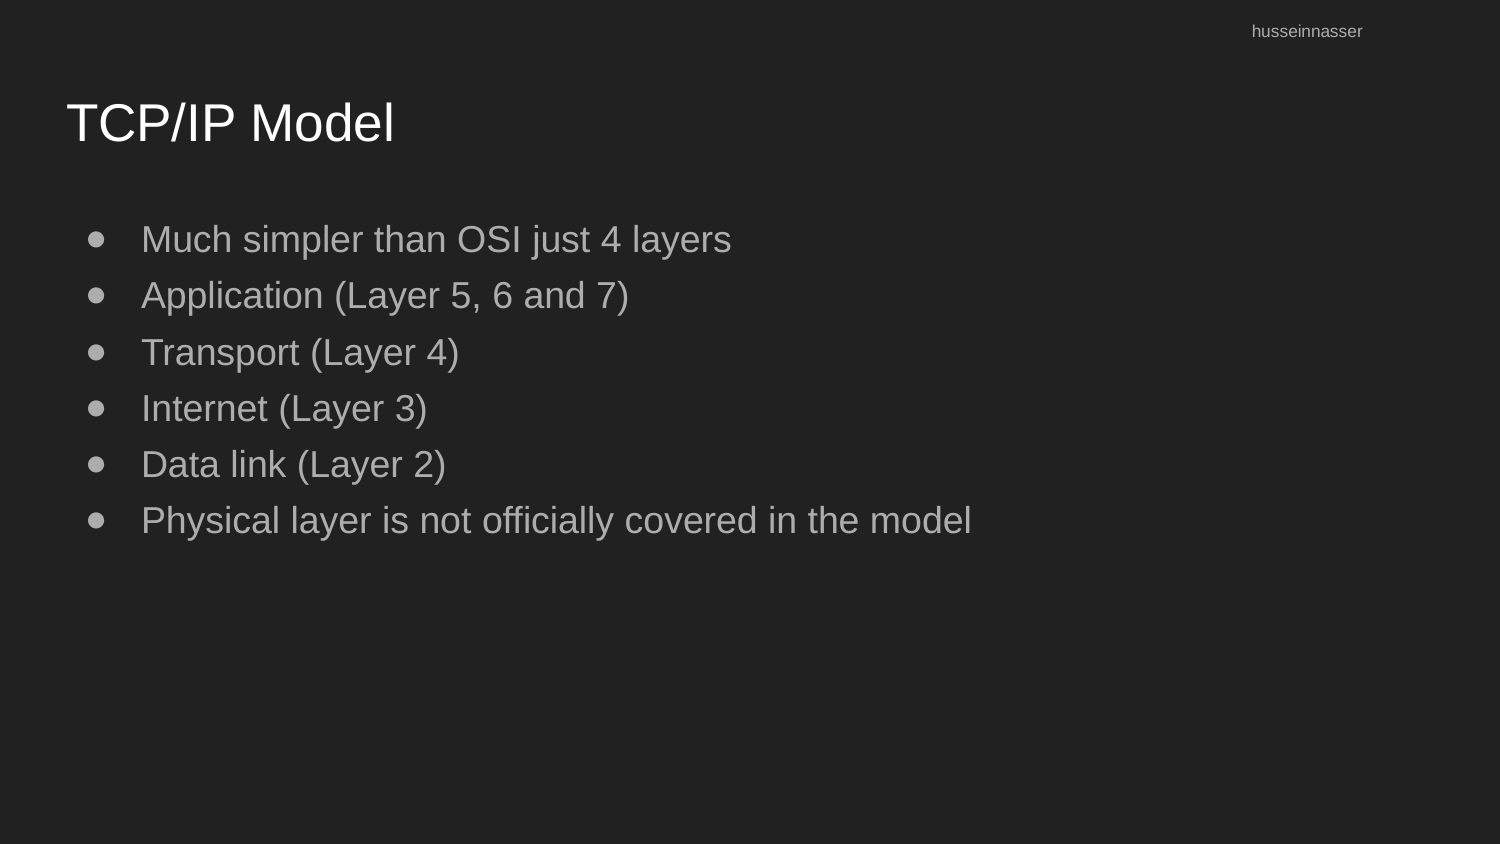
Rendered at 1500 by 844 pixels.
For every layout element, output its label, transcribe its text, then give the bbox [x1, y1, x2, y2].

subtitle husseinnasser [1236, 11, 1492, 53]
title TCP/IP Model [51, 72, 1449, 167]
list Much simpler than OSI just 4 layers Application (Layer 5, 6 and 7) Transport (Layer 4) Internet (Layer 3) Data link (Layer 2) Physical layer is not officially covered in the model [51, 189, 1449, 750]
